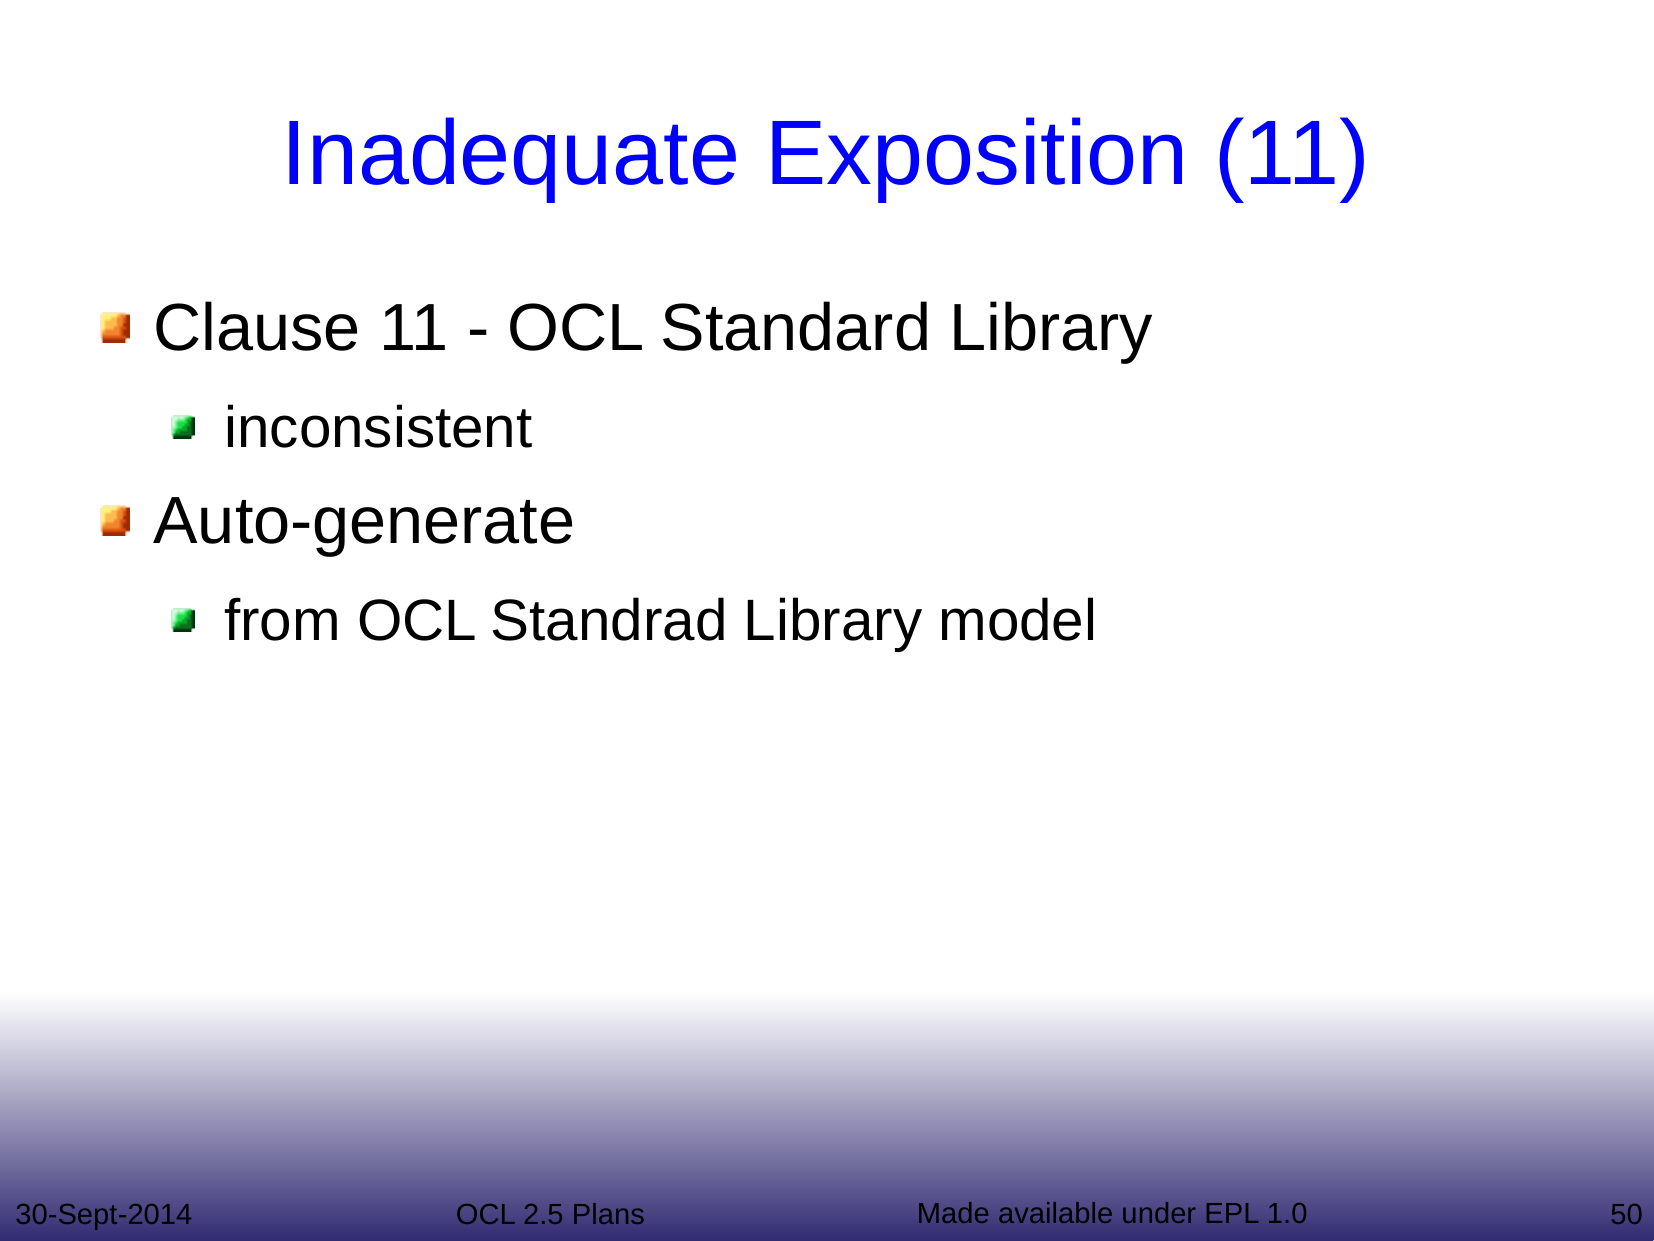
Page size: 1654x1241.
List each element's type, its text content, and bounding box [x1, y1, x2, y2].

list Clause 11 - OCL Standard Library inconsistent Auto-generate from OCL Standrad Library model [82, 290, 1571, 1109]
title Inadequate Exposition (11) [82, 49, 1571, 257]
